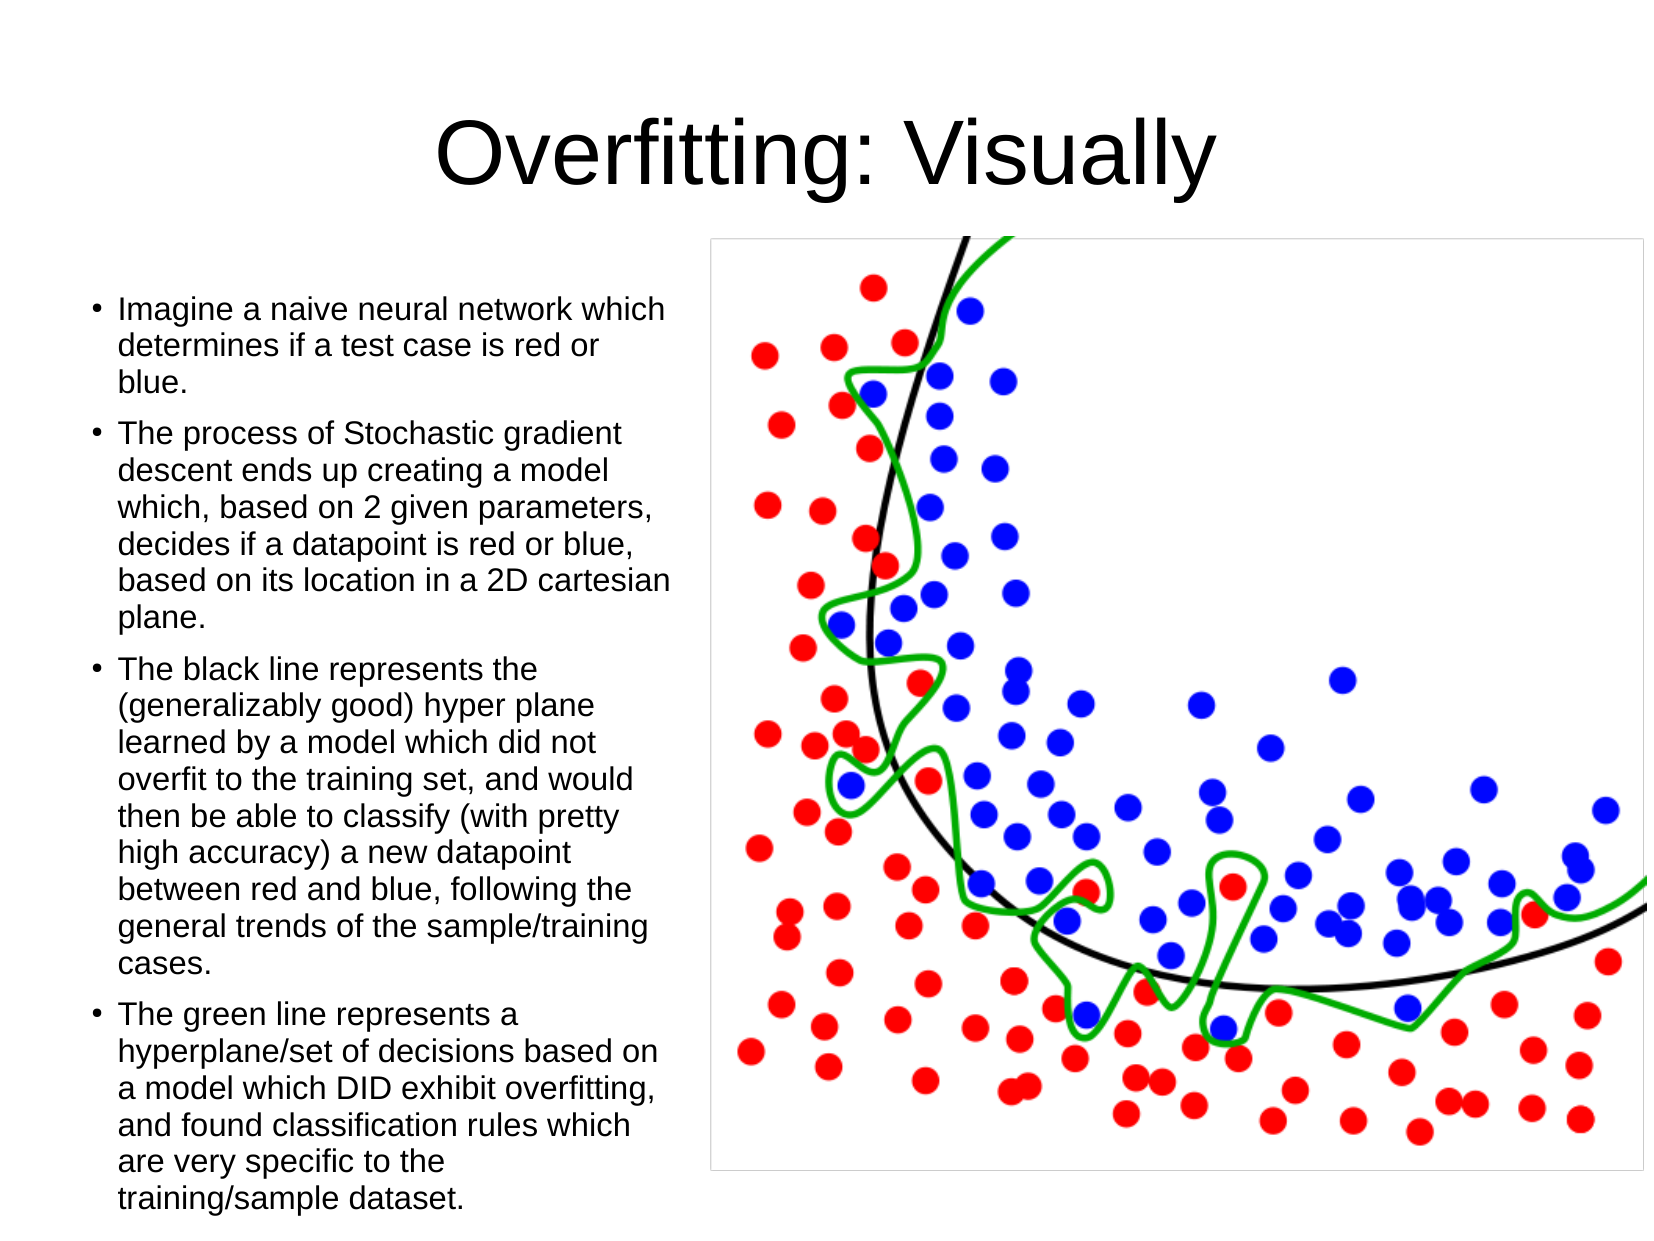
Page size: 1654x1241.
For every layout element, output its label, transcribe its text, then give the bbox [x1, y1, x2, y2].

picture [708, 236, 1647, 1174]
list Imagine a naive neural network which determines if a test case is red or blue. The process of Stochastic gradient descent ends up creating a model which, based on 2 given parameters, decides if a datapoint is red or blue, based on its location in a 2D cartesian plane. The black line represents the (generalizably good) hyper plane learned by a model which did not overfit to the training set, and would then be able to classify (with pretty high accuracy) a new datapoint between red and blue, following the general trends of the sample/training cases. The green line represents a hyperplane/set of decisions based on a model which DID exhibit overfitting, and found classification rules which are very specific to the training/sample dataset. [82, 290, 674, 1217]
title Overfitting: Visually [82, 49, 1571, 257]
